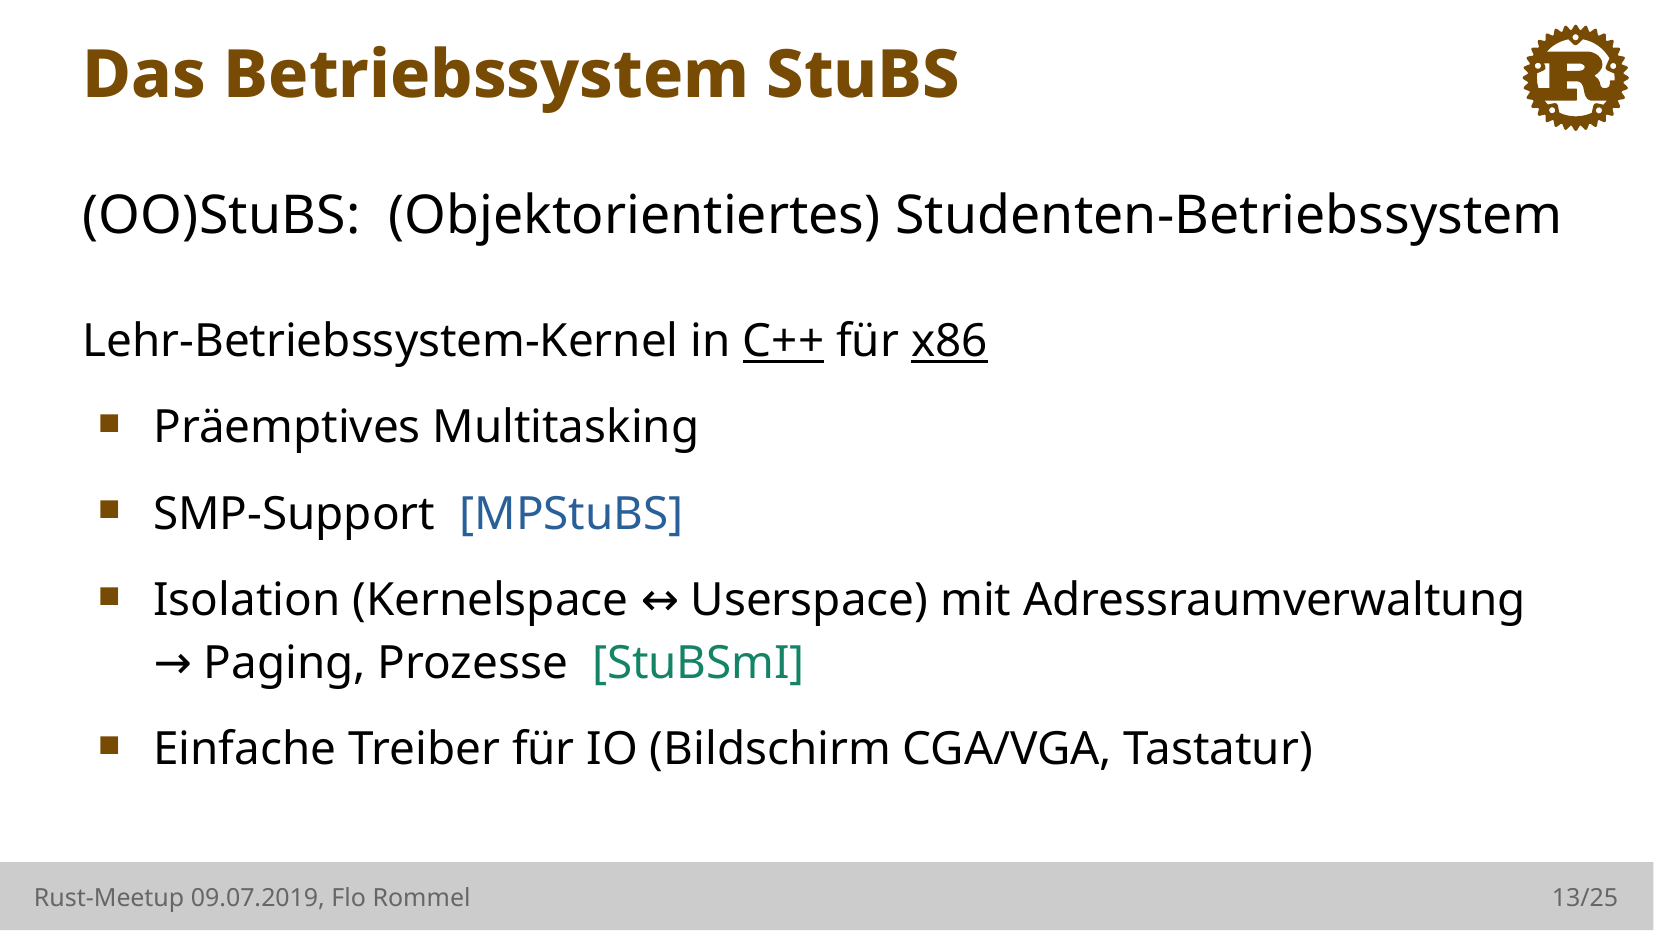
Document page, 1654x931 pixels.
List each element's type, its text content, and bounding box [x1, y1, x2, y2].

list (OO)StuBS: (Objektorientiertes) Studenten-Betriebssystem [82, 176, 1571, 254]
title Das Betriebssystem StuBS [82, 25, 1512, 119]
list Lehr-Betriebssystem-Kernel in C++ für x86 Präemptives Multitasking SMP-Support [MPStuBS] Isolation (Kernelspace ↔ Userspace) mit Adressraumverwaltung → Paging, Prozesse [StuBSmI] Einfache Treiber für IO (Bildschirm CGA/VGA, Tastatur) [82, 307, 1571, 804]
